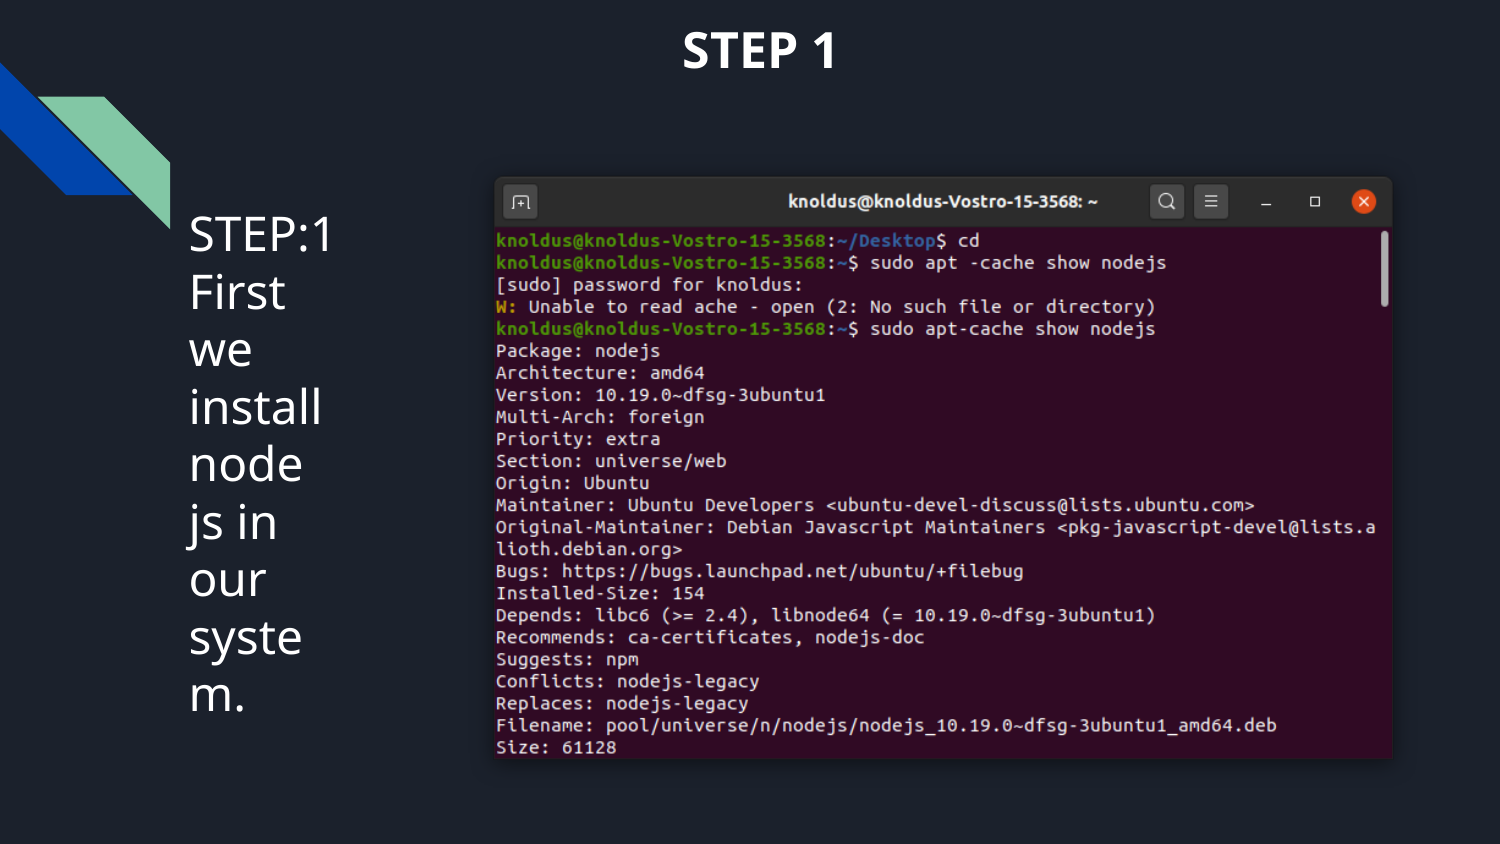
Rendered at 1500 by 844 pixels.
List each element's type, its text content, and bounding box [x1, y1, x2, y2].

text_box STEP:1 First we install node js in our system. [173, 188, 360, 737]
picture [463, 149, 1424, 794]
title STEP 1 [212, 0, 1368, 150]
